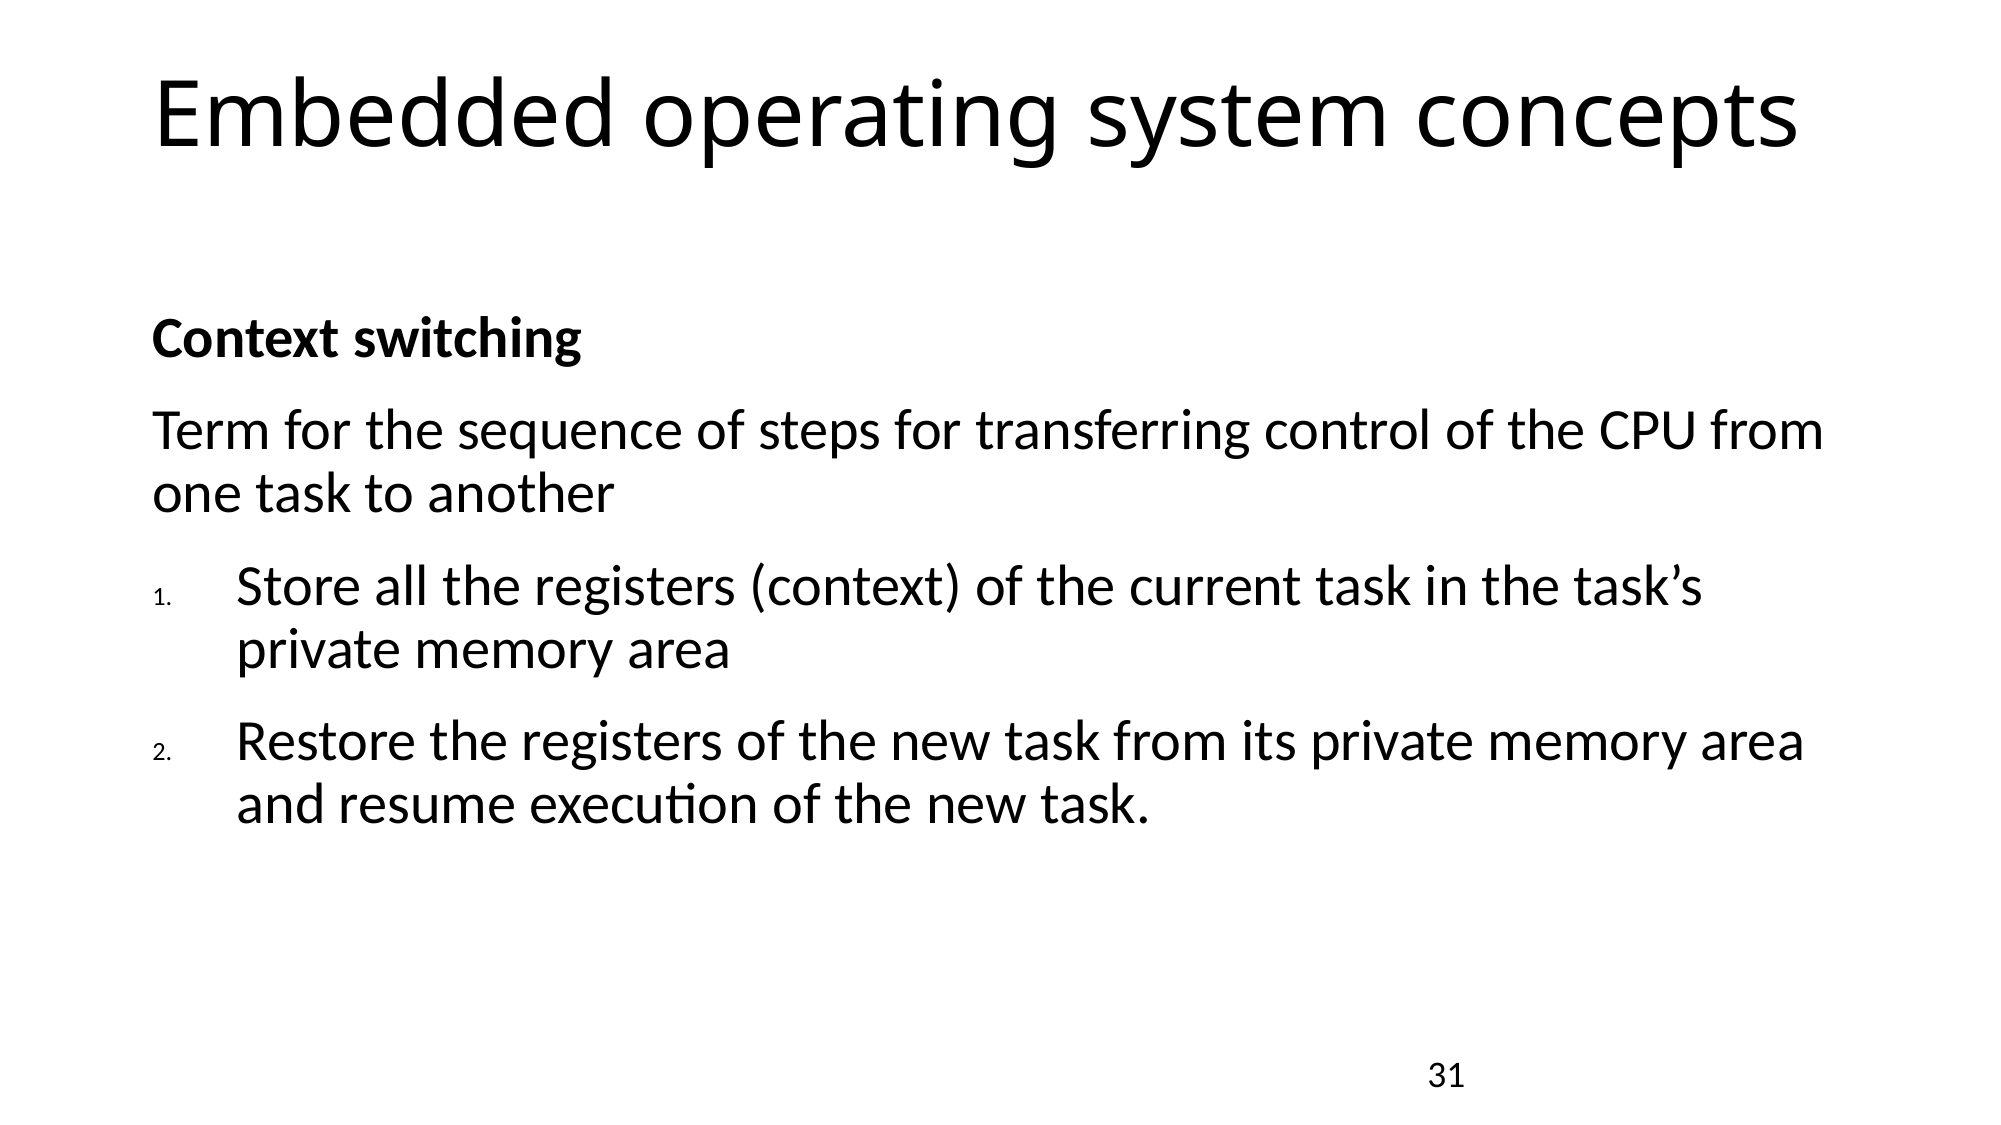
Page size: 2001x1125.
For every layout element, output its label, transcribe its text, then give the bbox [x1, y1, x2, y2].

title Embedded operating system concepts [137, 59, 1863, 278]
slide_number <number> [1412, 1042, 1863, 1103]
list Context switching Term for the sequence of steps for transferring control of the CPU from one task to another Store all the registers (context) of the current task in the task’s private memory area Restore the registers of the new task from its private memory area and resume execution of the new task. [137, 299, 1863, 1014]
